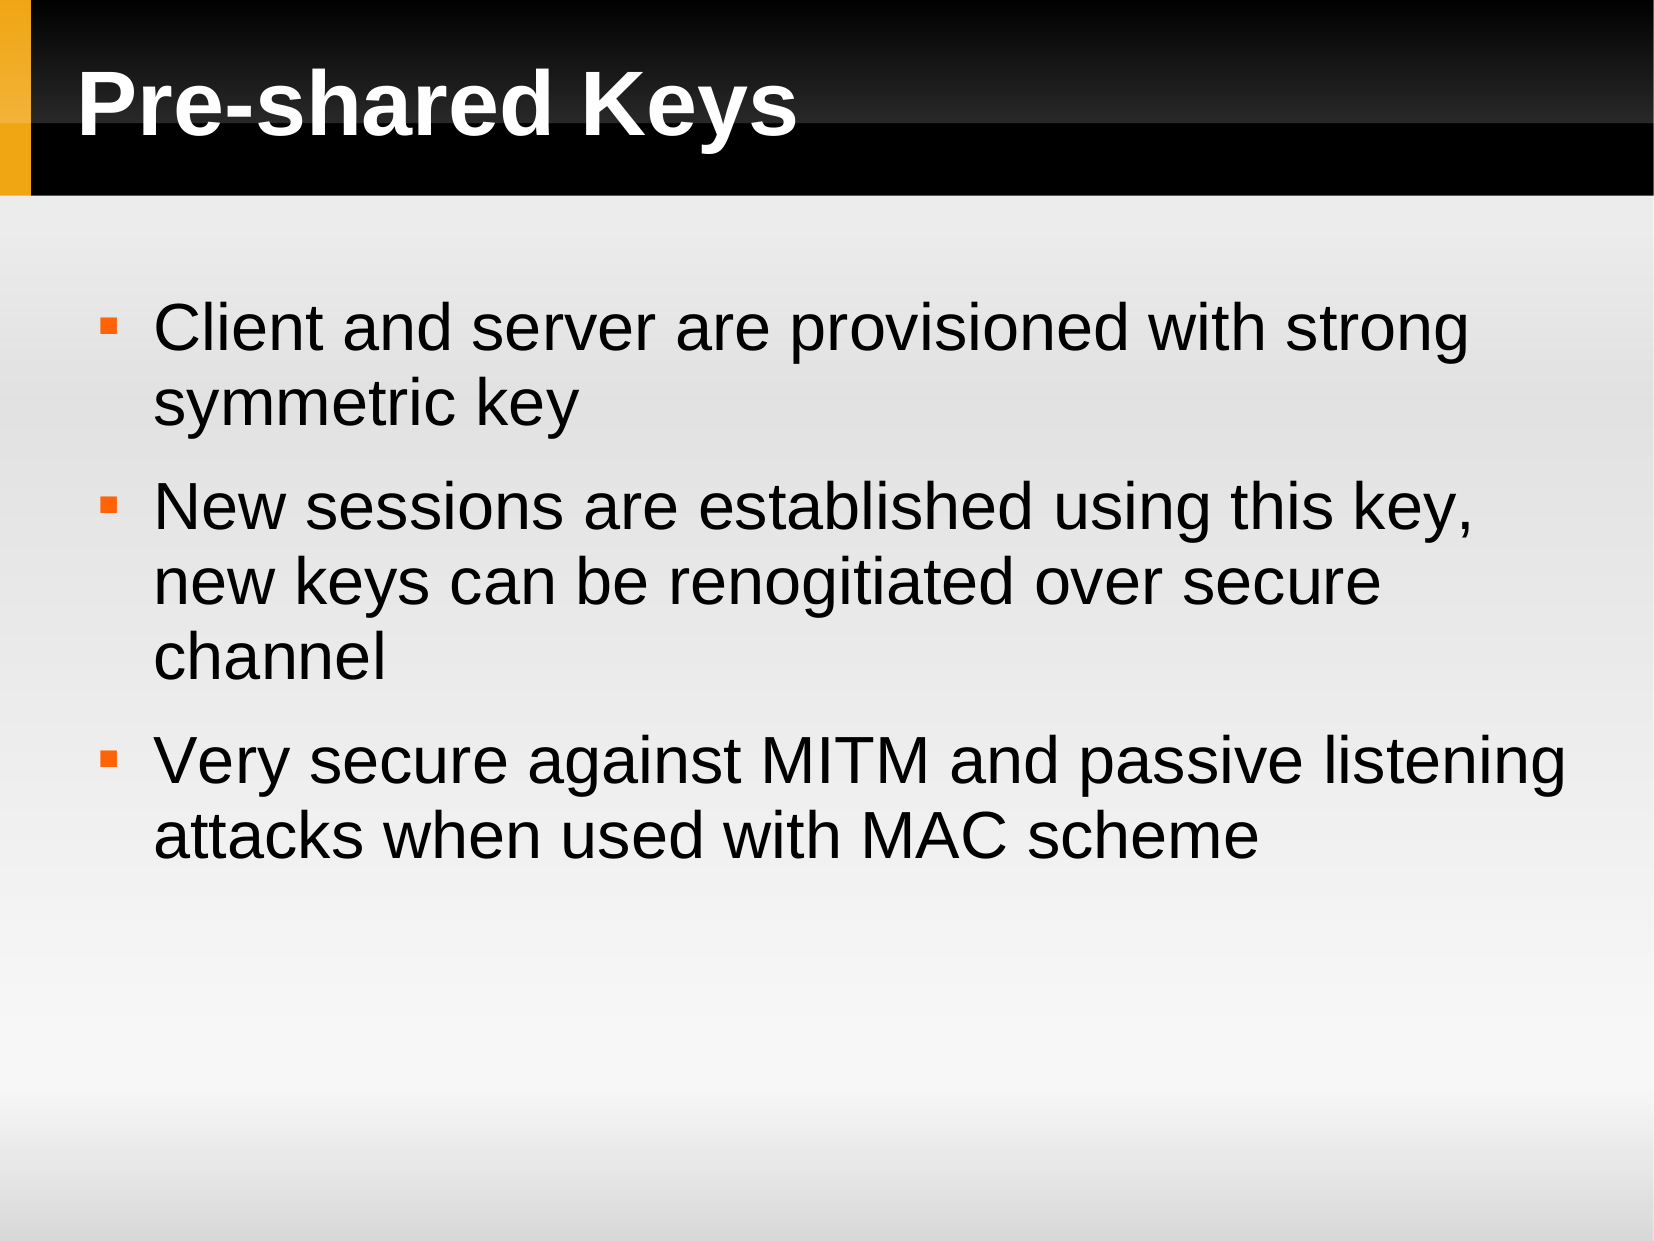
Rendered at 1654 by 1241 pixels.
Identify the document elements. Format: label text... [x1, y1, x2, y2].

list Client and server are provisioned with strong symmetric key New sessions are established using this key, new keys can be renogitiated over secure channel Very secure against MITM and passive listening attacks when used with MAC scheme [82, 290, 1571, 1109]
title Pre-shared Keys [76, 0, 1565, 208]
picture [0, 0, 1654, 1241]
